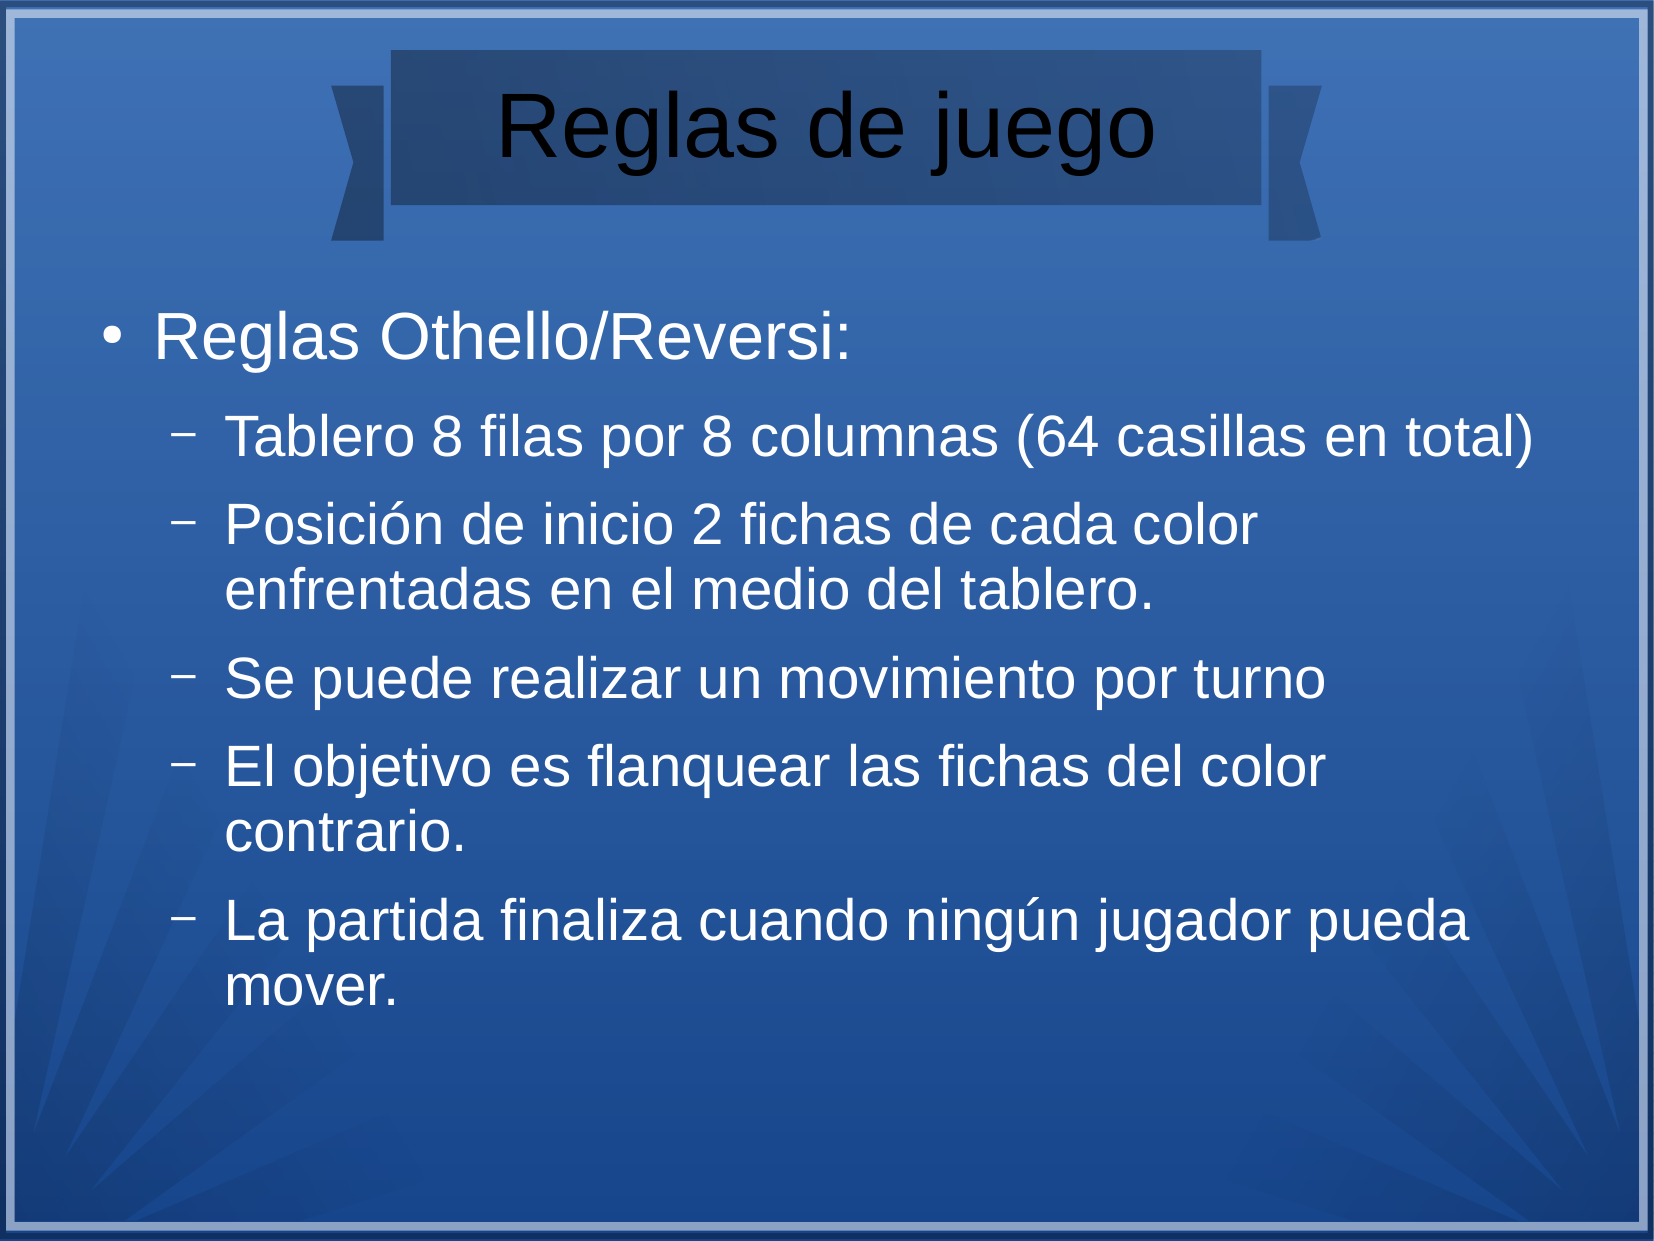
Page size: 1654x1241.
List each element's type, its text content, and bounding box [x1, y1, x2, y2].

list Reglas Othello/Reversi: Tablero 8 filas por 8 columnas (64 casillas en total) Posición de inicio 2 fichas de cada color enfrentadas en el medio del tablero. Se puede realizar un movimiento por turno El objetivo es flanquear las fichas del color contrario. La partida finaliza cuando ningún jugador pueda mover. [82, 299, 1571, 1241]
title Reglas de juego [389, 47, 1264, 205]
